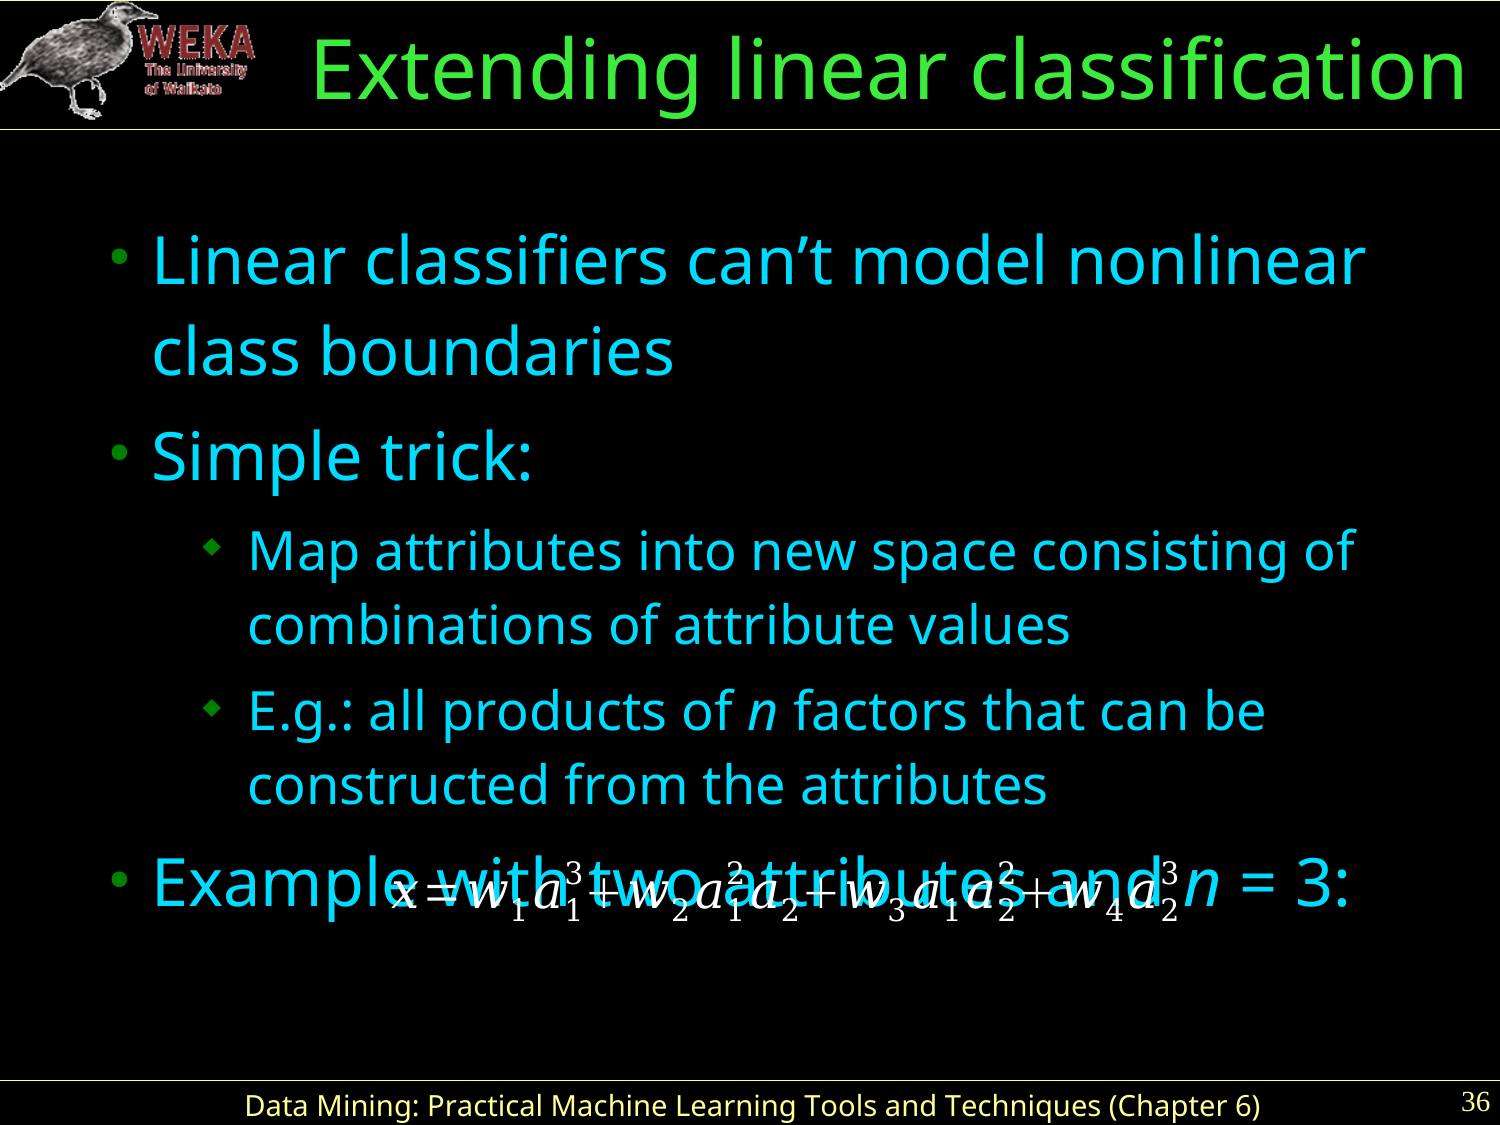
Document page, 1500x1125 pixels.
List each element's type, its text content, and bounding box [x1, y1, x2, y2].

list Linear classifiers can’t model nonlinear class boundaries Simple trick: Map attributes into new space consisting of combinations of attribute values E.g.: all products of n factors that can be constructed from the attributes Example with two attributes and n = 3: [93, 205, 1406, 881]
title Extending linear classification [295, 0, 1500, 148]
picture [0, 1, 266, 129]
chart [383, 856, 1185, 929]
